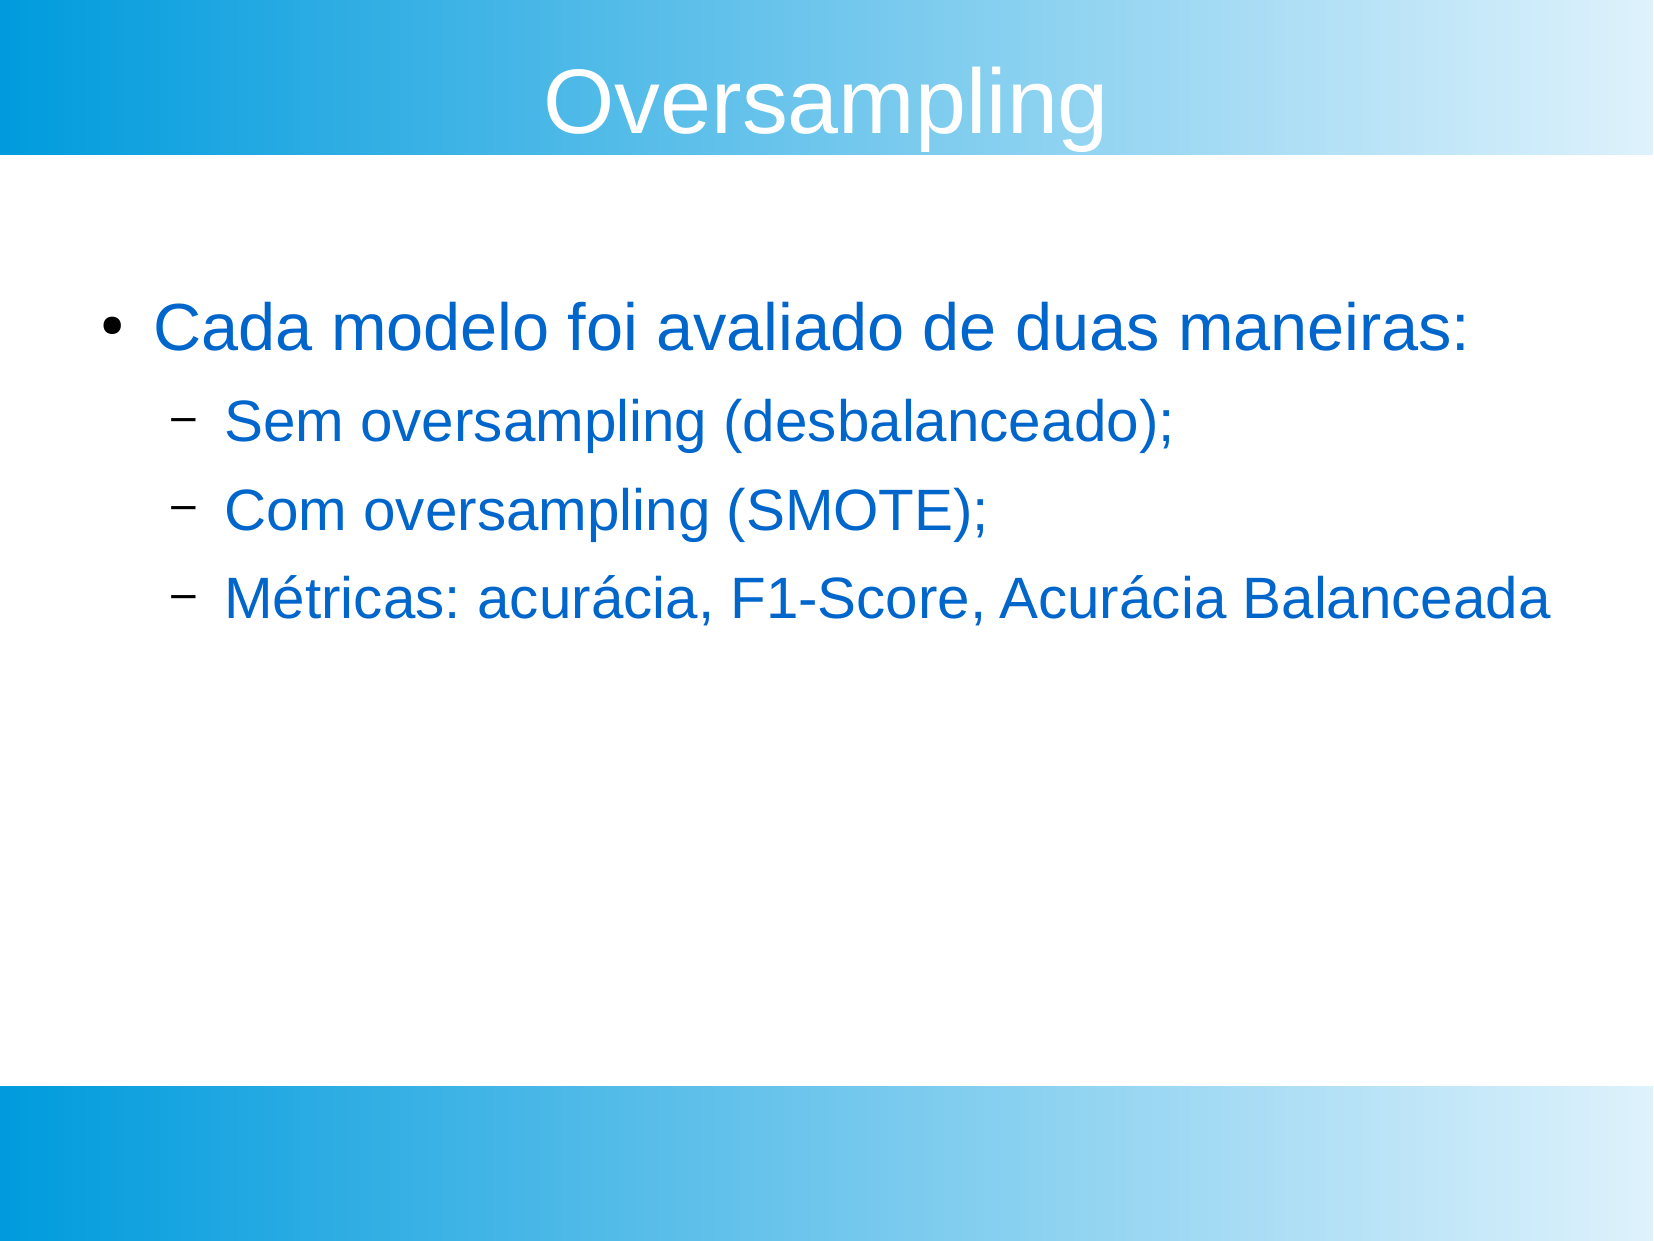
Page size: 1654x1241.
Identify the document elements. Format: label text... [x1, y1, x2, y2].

list Cada modelo foi avaliado de duas maneiras: Sem oversampling (desbalanceado); Com oversampling (SMOTE); Métricas: acurácia, F1-Score, Acurácia Balanceada [82, 290, 1571, 1010]
title Oversampling [82, 49, 1571, 155]
